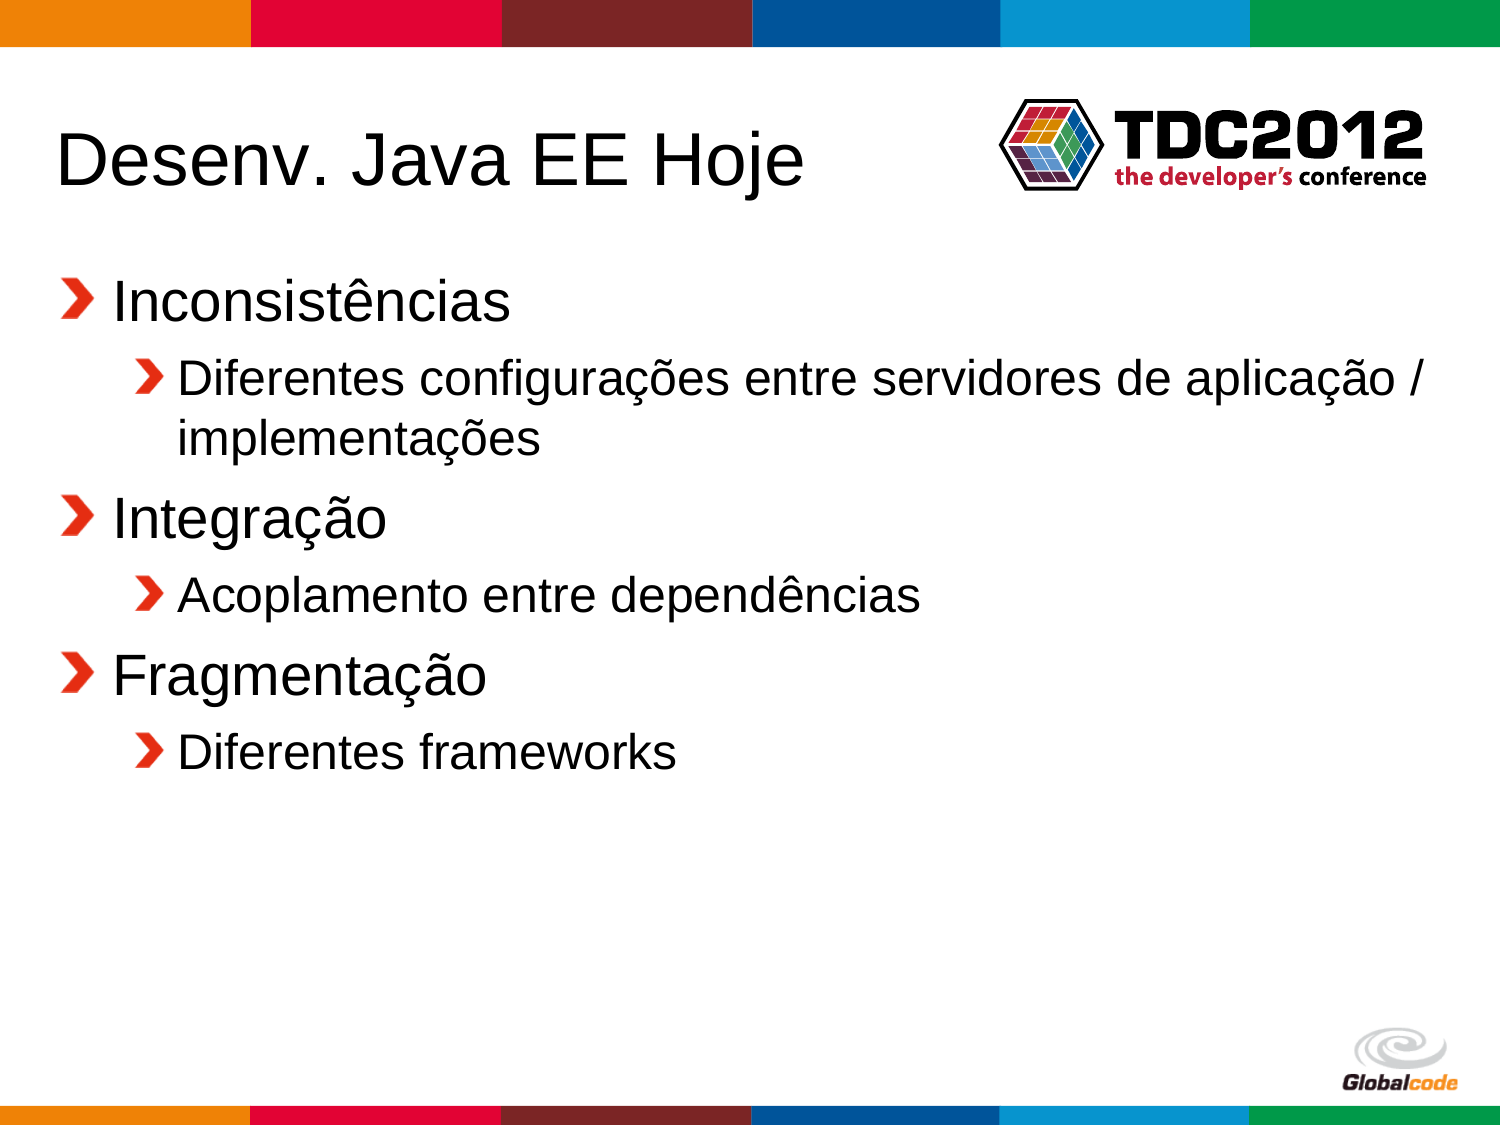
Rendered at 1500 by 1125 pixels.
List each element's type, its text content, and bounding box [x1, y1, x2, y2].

list Inconsistências Diferentes configurações entre servidores de aplicação / implementações Integração Acoplamento entre dependências Fragmentação Diferentes frameworks [41, 255, 1459, 998]
picture [1340, 999, 1459, 1105]
title Desenv. Java EE Hoje [41, 57, 975, 254]
